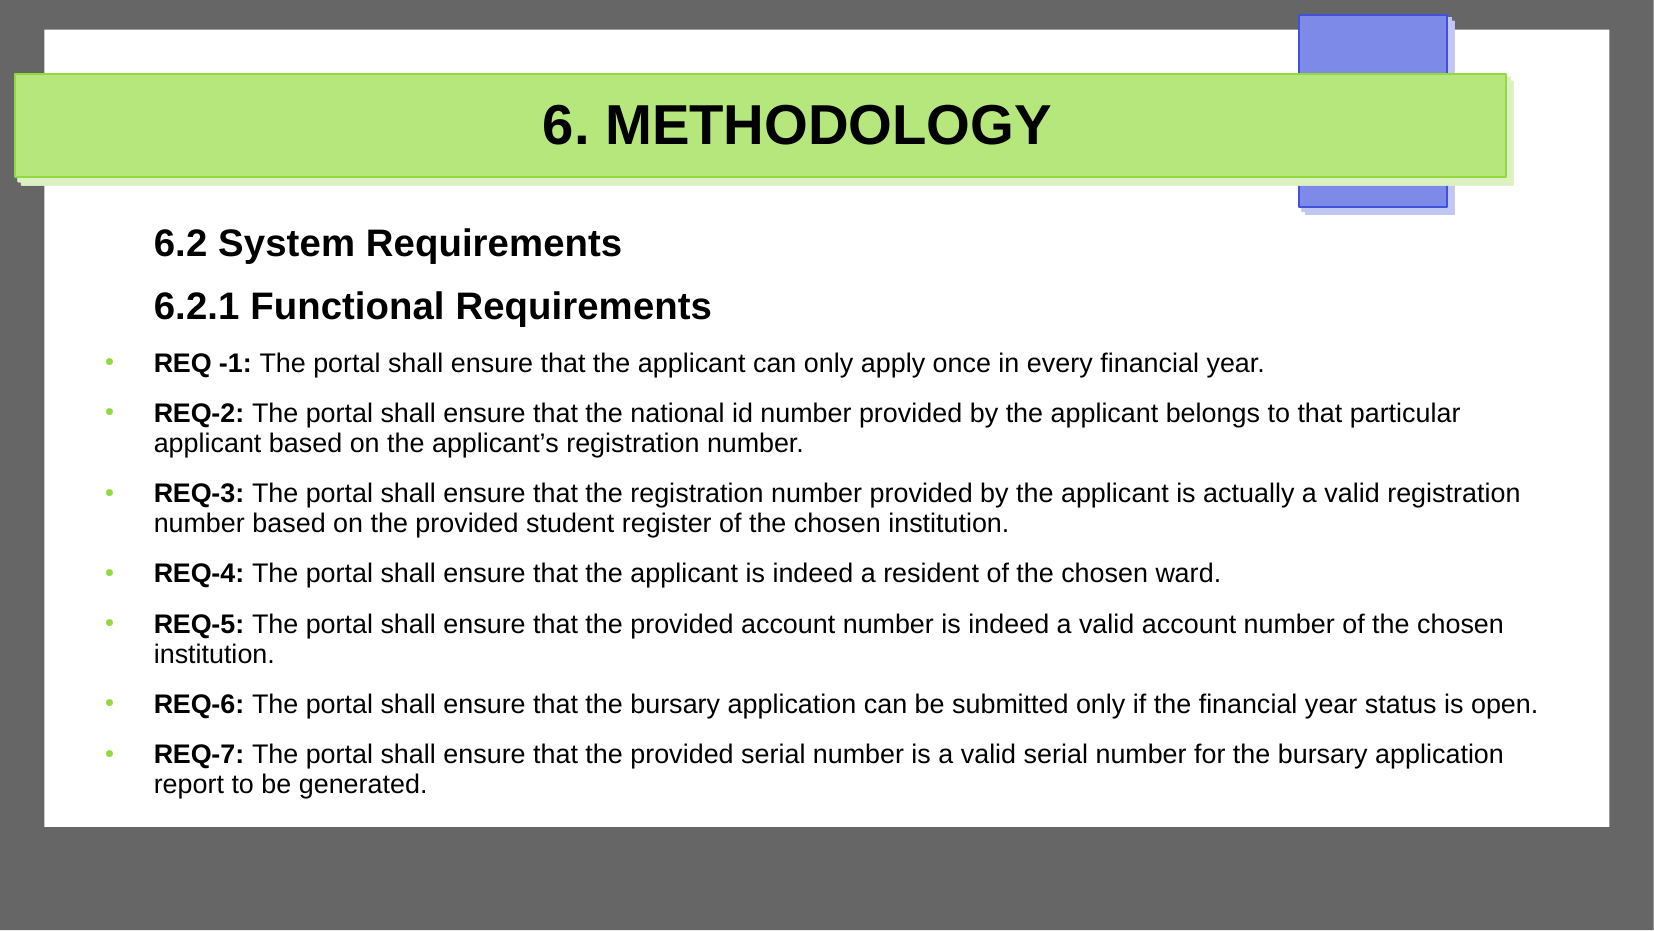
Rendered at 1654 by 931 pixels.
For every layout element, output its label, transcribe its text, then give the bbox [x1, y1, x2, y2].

list 6.2 System Requirements 6.2.1 Functional Requirements REQ -1: The portal shall ensure that the applicant can only apply once in every financial year. REQ-2: The portal shall ensure that the national id number provided by the applicant belongs to that particular applicant based on the applicant’s registration number. REQ-3: The portal shall ensure that the registration number provided by the applicant is actually a valid registration number based on the provided student register of the chosen institution. REQ-4: The portal shall ensure that the applicant is indeed a resident of the chosen ward. REQ-5: The portal shall ensure that the provided account number is indeed a valid account number of the chosen institution. REQ-6: The portal shall ensure that the bursary application can be submitted only if the financial year status is open. REQ-7: The portal shall ensure that the provided serial number is a valid serial number for the bursary application report to be generated. [88, 221, 1565, 813]
title 6. METHODOLOGY [88, 73, 1506, 178]
